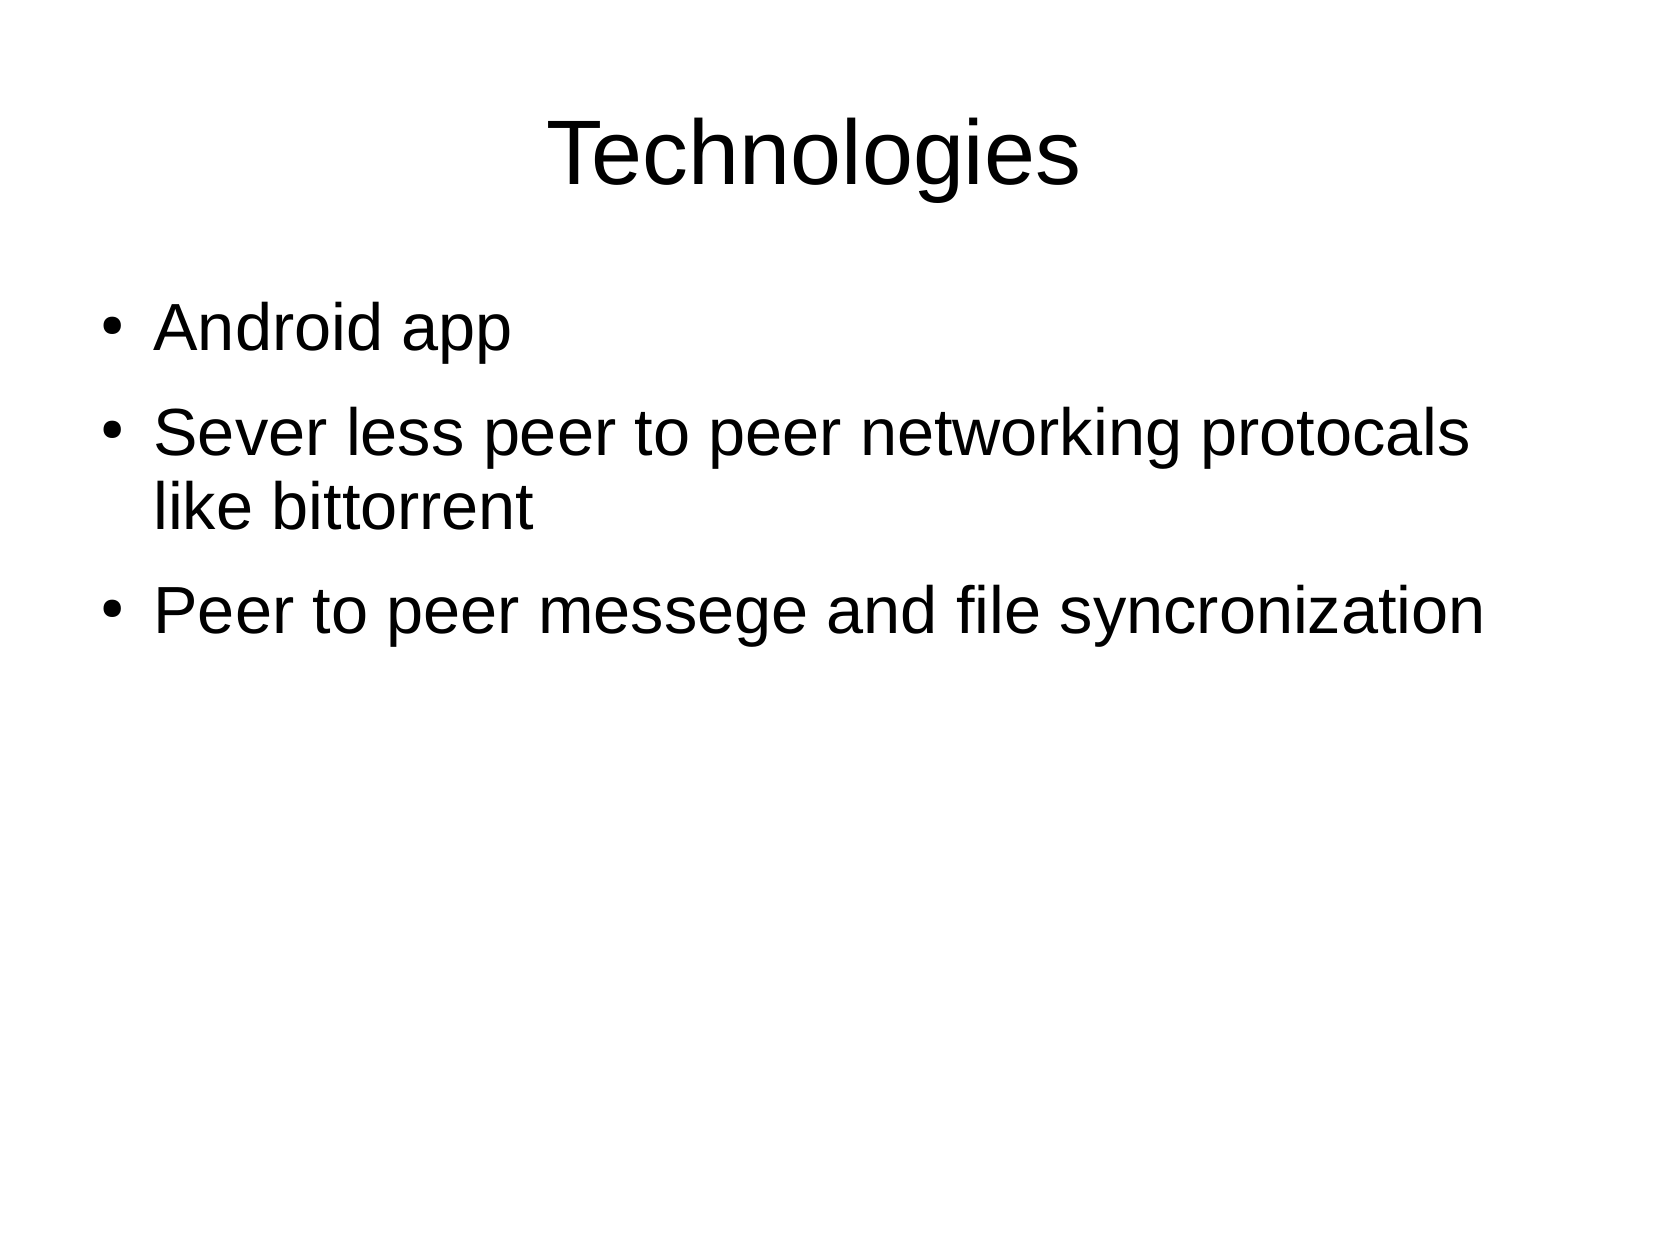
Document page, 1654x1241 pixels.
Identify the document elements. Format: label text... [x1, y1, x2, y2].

list Android app Sever less peer to peer networking protocals like bittorrent Peer to peer messege and file syncronization [82, 290, 1571, 1010]
title Technologies [82, 49, 1571, 257]
